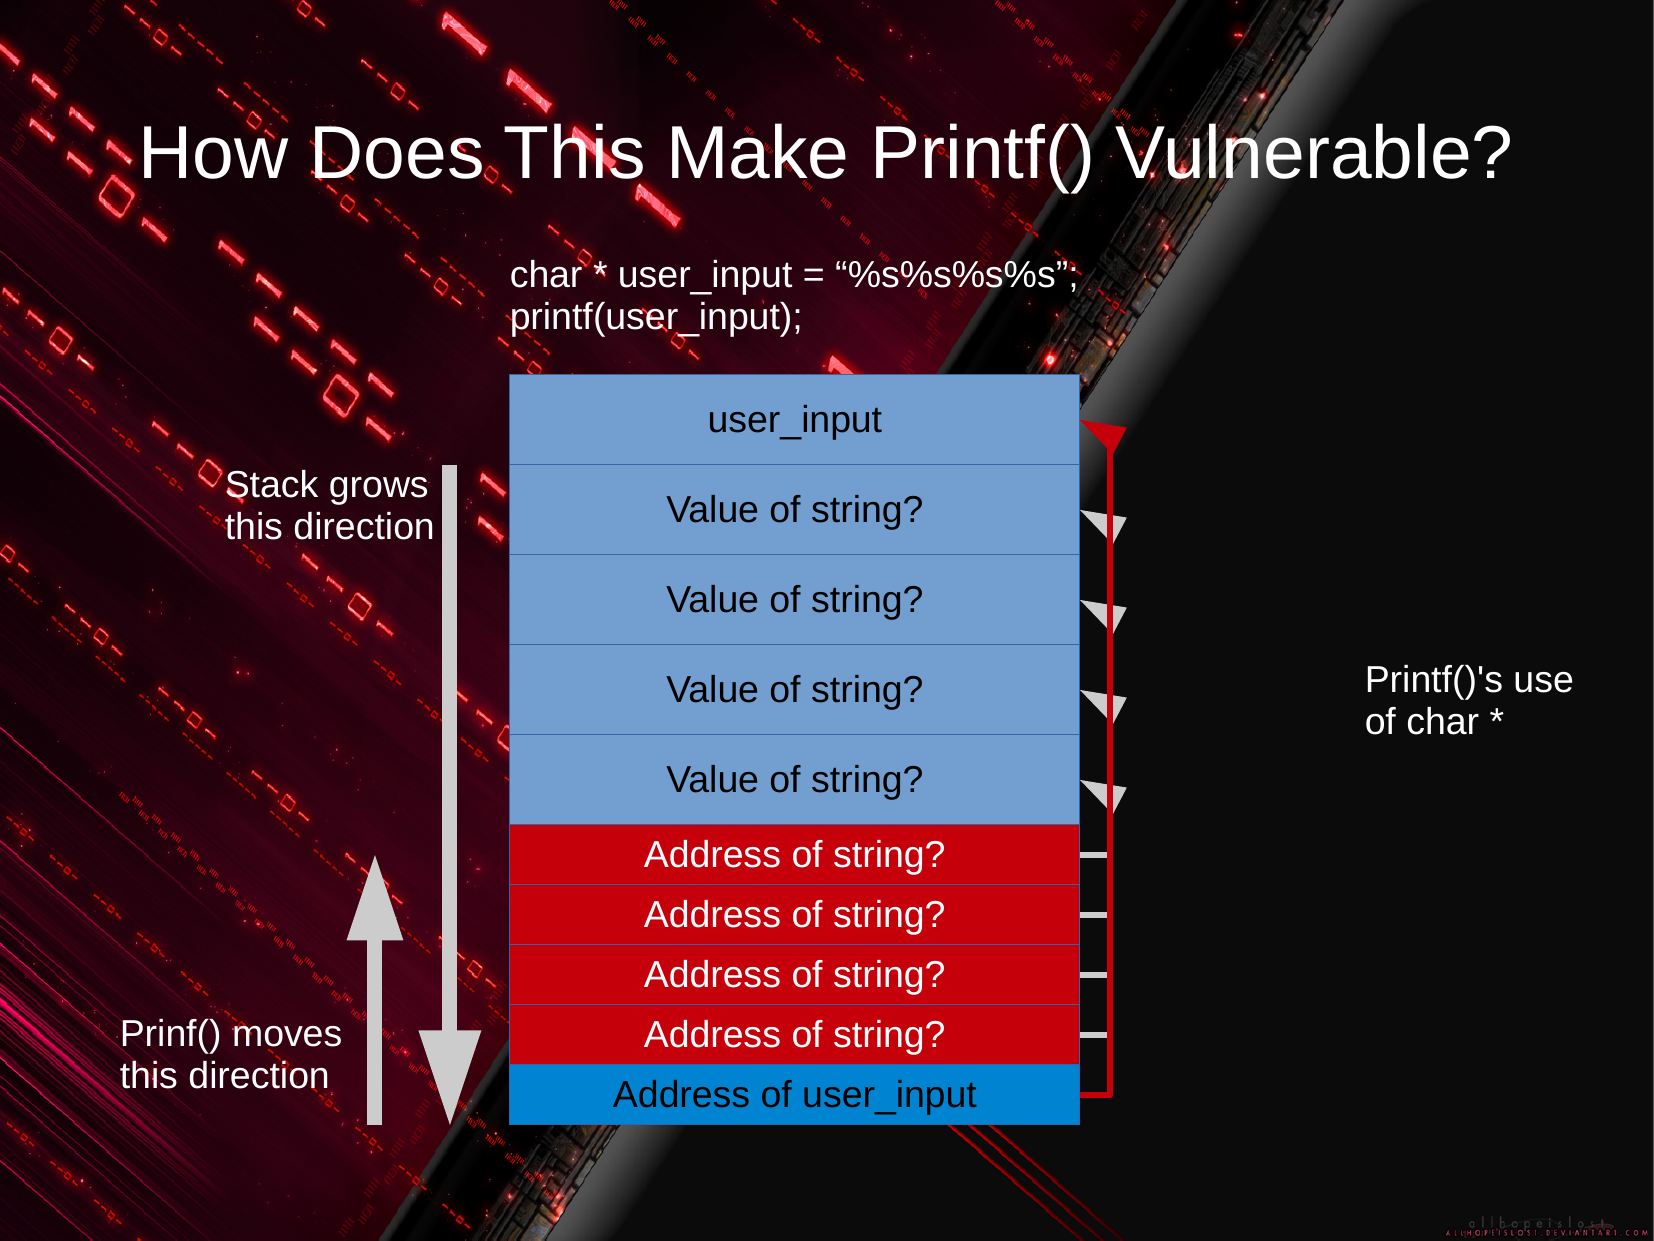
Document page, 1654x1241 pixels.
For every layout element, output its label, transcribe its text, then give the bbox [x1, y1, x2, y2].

text_box Address of string? [509, 885, 1080, 945]
text_box Stack grows this direction [209, 456, 465, 555]
text_box Value of string? [509, 735, 1080, 824]
text_box Prinf() moves this direction [104, 1005, 360, 1104]
text_box Address of string? [509, 824, 1080, 885]
picture [0, 0, 1654, 1241]
text_box Address of string? [509, 1005, 1080, 1065]
text_box Value of string? [509, 465, 1080, 555]
text_box Printf()'s use of char * [1349, 651, 1605, 750]
text_box Address of string? [509, 945, 1080, 1005]
text_box Address of user_input [509, 1065, 1080, 1125]
text_box Value of string? [509, 555, 1080, 645]
text_box char * user_input = “%s%s%s%s”; printf(user_input); [494, 246, 1110, 345]
text_box Value of string? [509, 645, 1080, 735]
title How Does This Make Printf() Vulnerable? [82, 49, 1571, 257]
text_box user_input [509, 374, 1080, 465]
